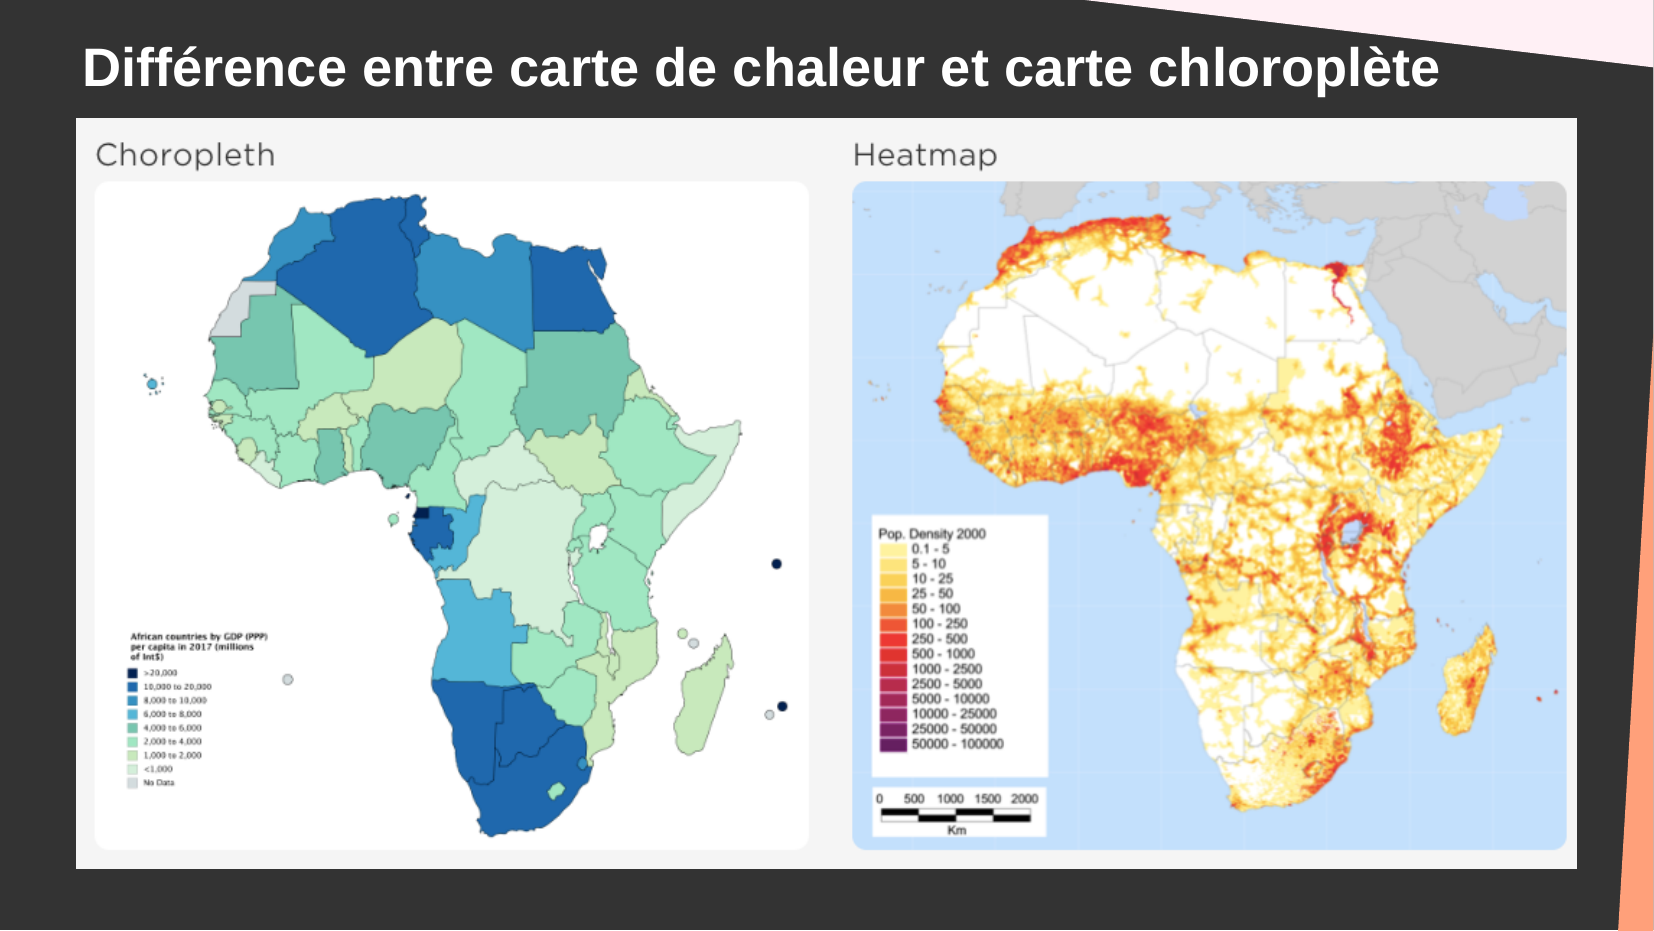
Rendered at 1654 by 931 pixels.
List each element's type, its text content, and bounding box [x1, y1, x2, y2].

text_box [1618, 321, 1654, 931]
text_box [1084, 0, 1654, 68]
title Différence entre carte de chaleur et carte chloroplète [82, 37, 1571, 115]
picture [76, 118, 1577, 869]
